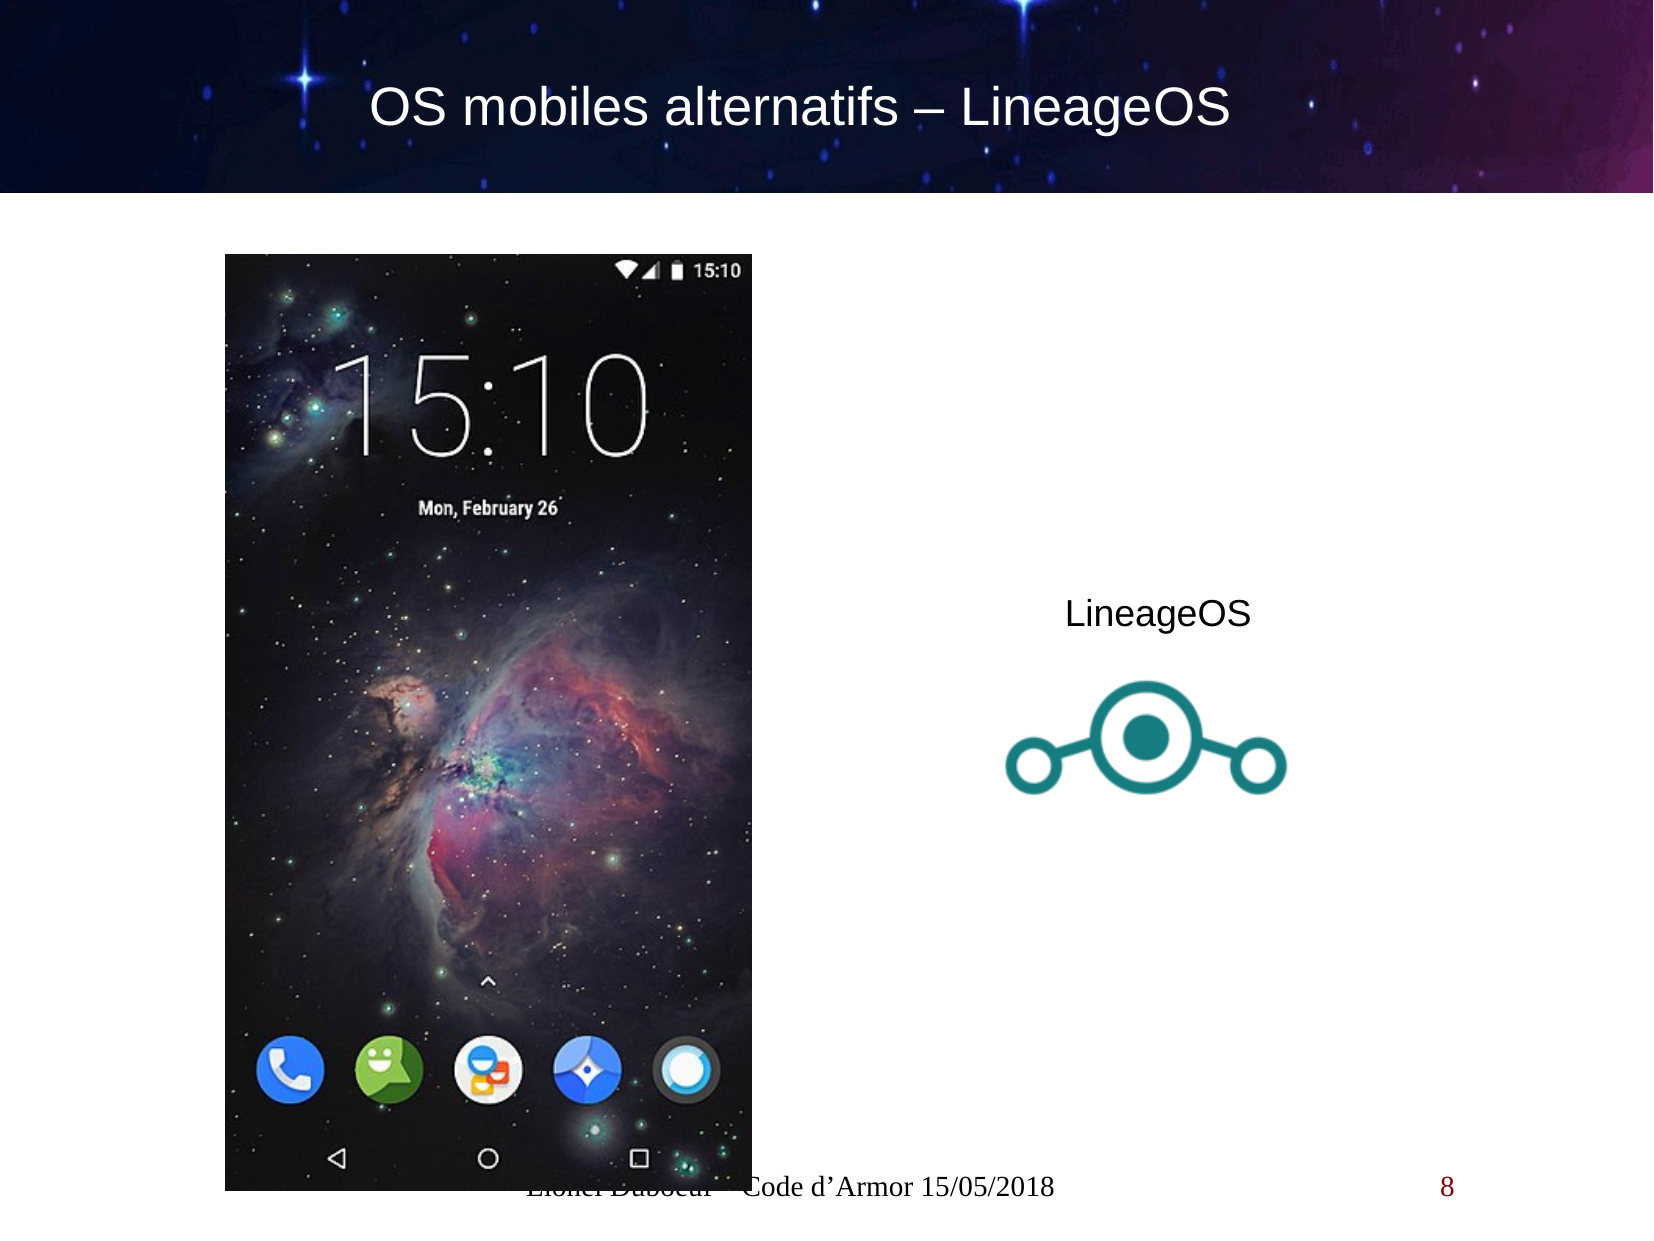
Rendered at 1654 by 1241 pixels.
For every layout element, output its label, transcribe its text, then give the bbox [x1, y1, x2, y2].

title OS mobiles alternatifs – LineageOS [57, 2, 1546, 211]
picture [225, 254, 752, 1191]
picture [0, 0, 1653, 193]
picture [990, 659, 1303, 817]
text_box LineageOS [1050, 585, 1381, 642]
